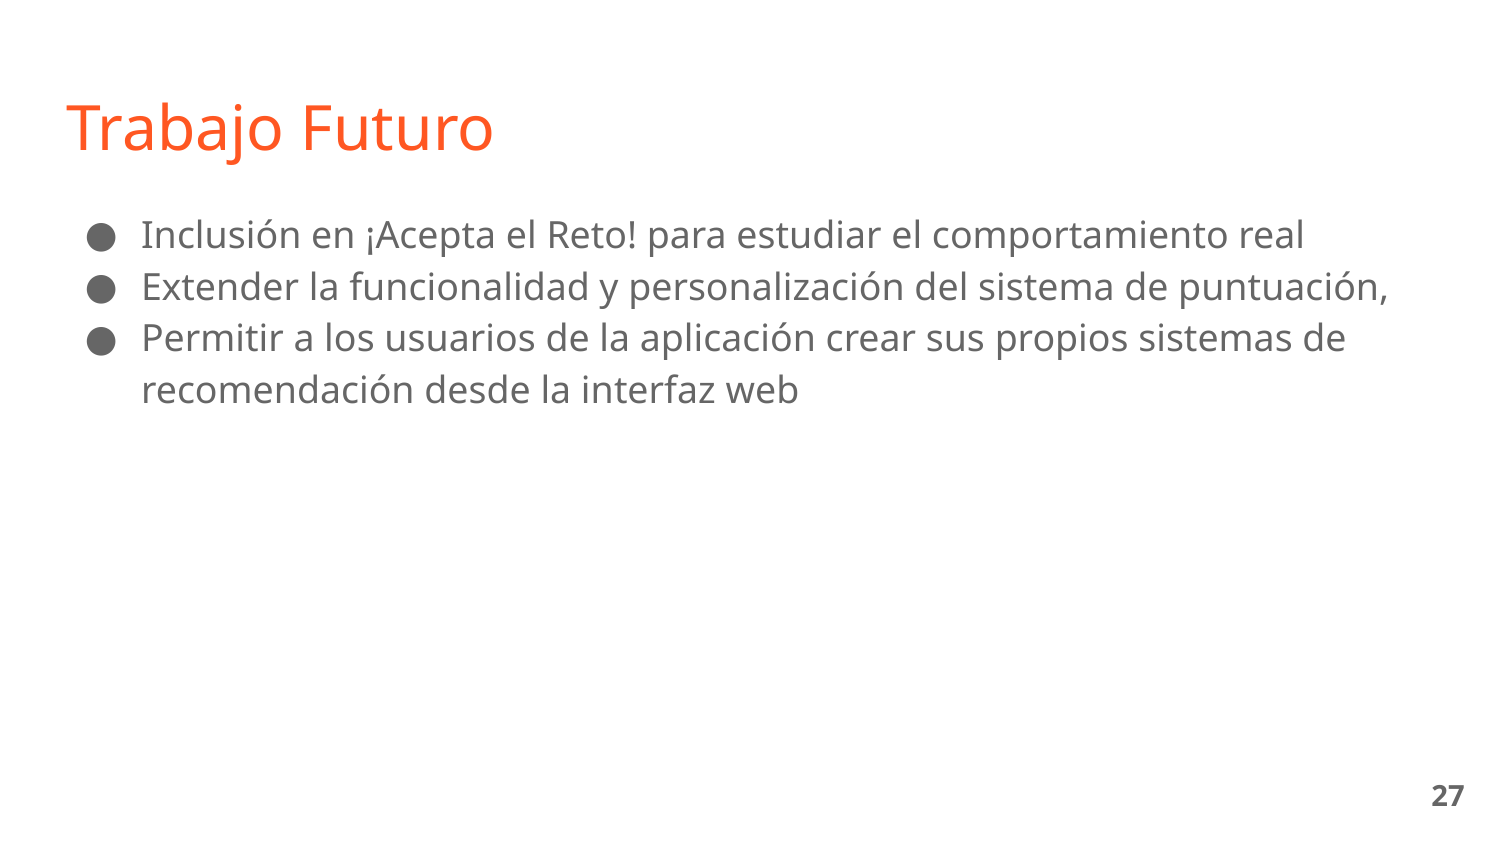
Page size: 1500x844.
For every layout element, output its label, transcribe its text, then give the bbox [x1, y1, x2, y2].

title Trabajo Futuro [51, 72, 1449, 167]
list Inclusión en ¡Acepta el Reto! para estudiar el comportamiento real Extender la funcionalidad y personalización del sistema de puntuación, Permitir a los usuarios de la aplicación crear sus propios sistemas de recomendación desde la interfaz web [51, 189, 1449, 800]
slide_number <number> [1389, 764, 1480, 830]
